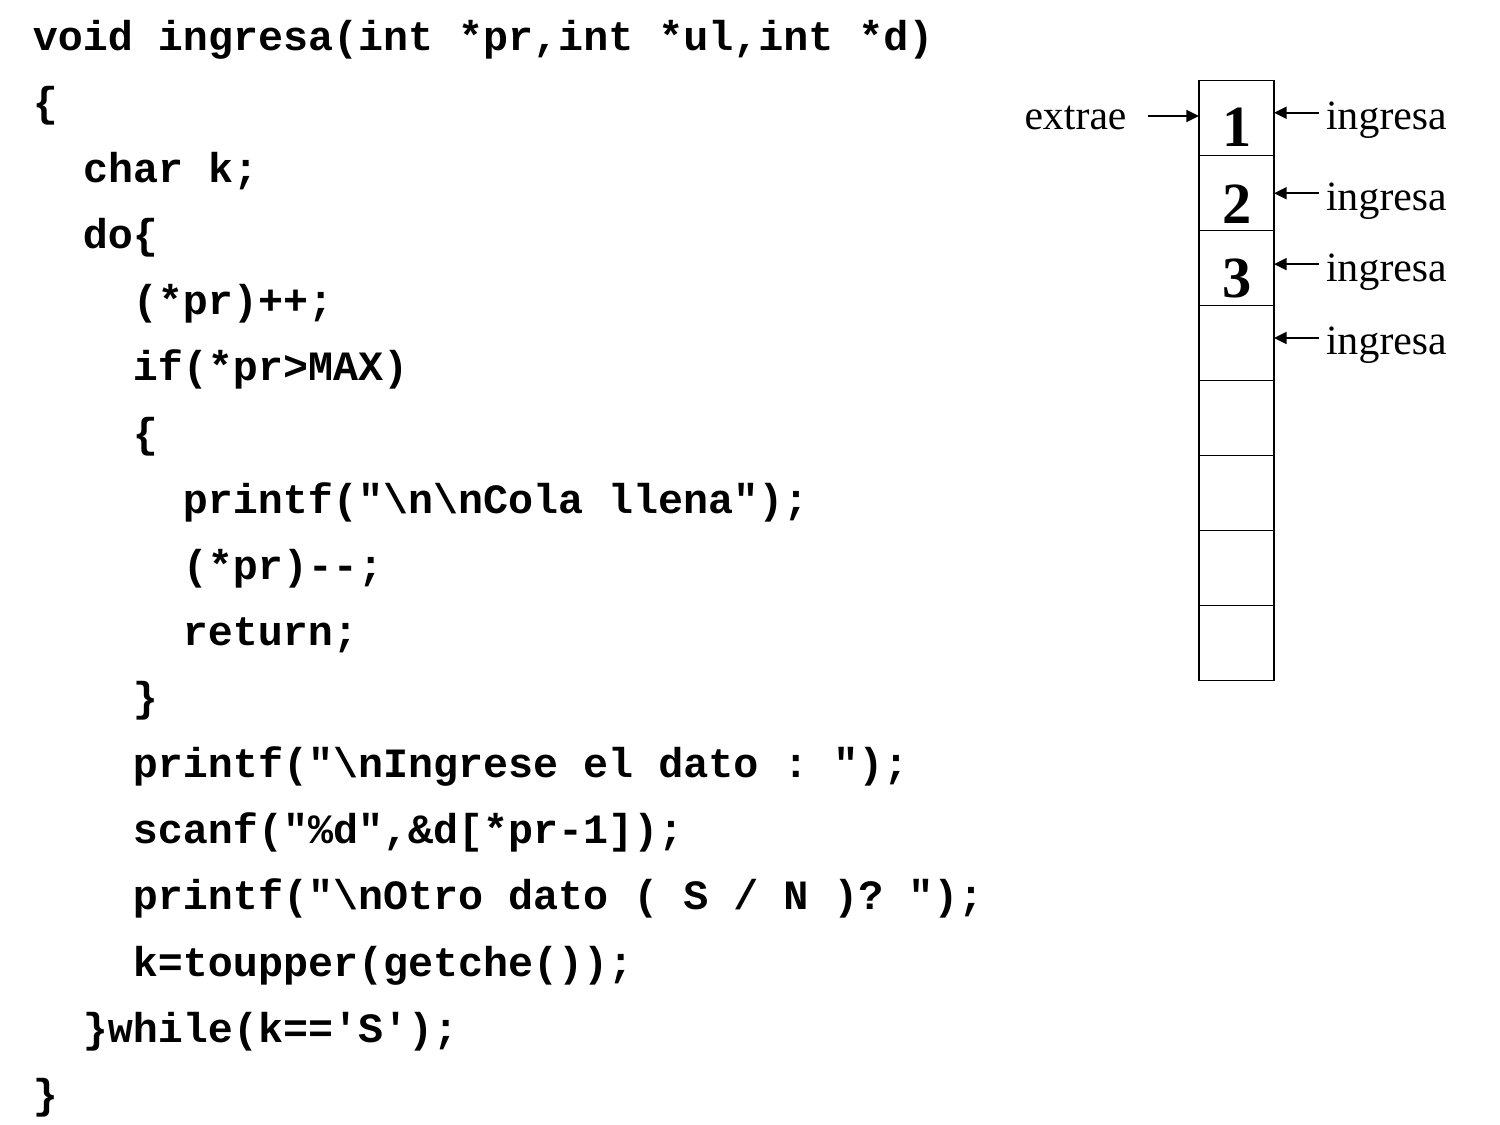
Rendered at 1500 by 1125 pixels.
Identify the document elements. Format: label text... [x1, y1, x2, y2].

text_box } [18, 662, 173, 728]
text_box void ingresa(int *pr,int *ul,int *d) [18, 0, 948, 67]
text_box [1198, 80, 1275, 681]
text_box scanf("%d",&d[*pr-1]); [18, 794, 698, 860]
text_box printf("\nOtro dato ( S / N )? "); [18, 860, 998, 927]
text_box do{ [18, 199, 173, 265]
text_box printf("\n\nCola llena"); [18, 463, 823, 530]
text_box ingresa [1311, 160, 1467, 206]
text_box extrae [1009, 80, 1167, 124]
text_box return; [18, 596, 373, 662]
text_box { [18, 66, 73, 133]
text_box printf("\nIngrese el dato : "); [18, 728, 923, 794]
text_box ingresa [1311, 231, 1467, 277]
text_box }while(k=='S'); [18, 992, 473, 1059]
text_box ingresa [1311, 305, 1467, 351]
text_box 2 [1207, 165, 1267, 225]
text_box (*pr)--; [18, 529, 398, 596]
text_box } [18, 1059, 73, 1125]
text_box 1 [1207, 88, 1267, 148]
text_box char k; [18, 133, 273, 199]
text_box 3 [1207, 238, 1267, 299]
text_box if(*pr>MAX) [18, 331, 423, 397]
text_box (*pr)++; [18, 265, 348, 331]
text_box { [18, 397, 173, 463]
text_box k=toupper(getche()); [18, 926, 648, 993]
text_box ingresa [1311, 80, 1467, 126]
